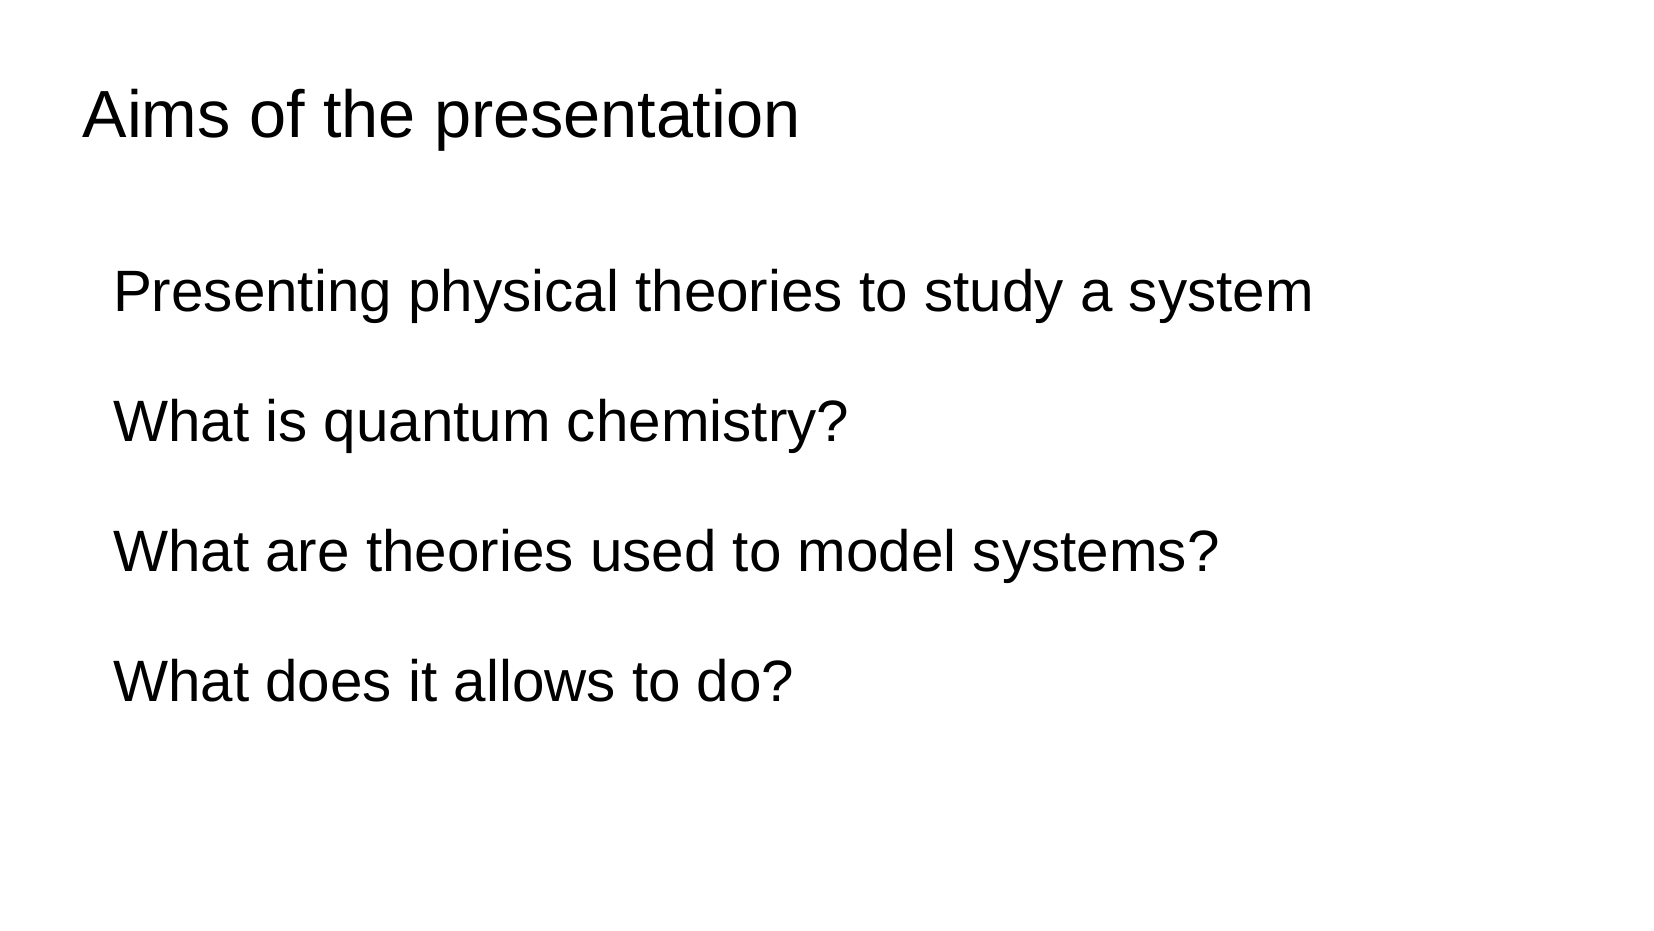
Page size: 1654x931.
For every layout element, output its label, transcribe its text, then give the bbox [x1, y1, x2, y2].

title Aims of the presentation [82, 37, 1571, 193]
subtitle Presenting physical theories to study a system What is quantum chemistry? What are theories used to model systems? What does it allows to do? [113, 258, 1606, 910]
